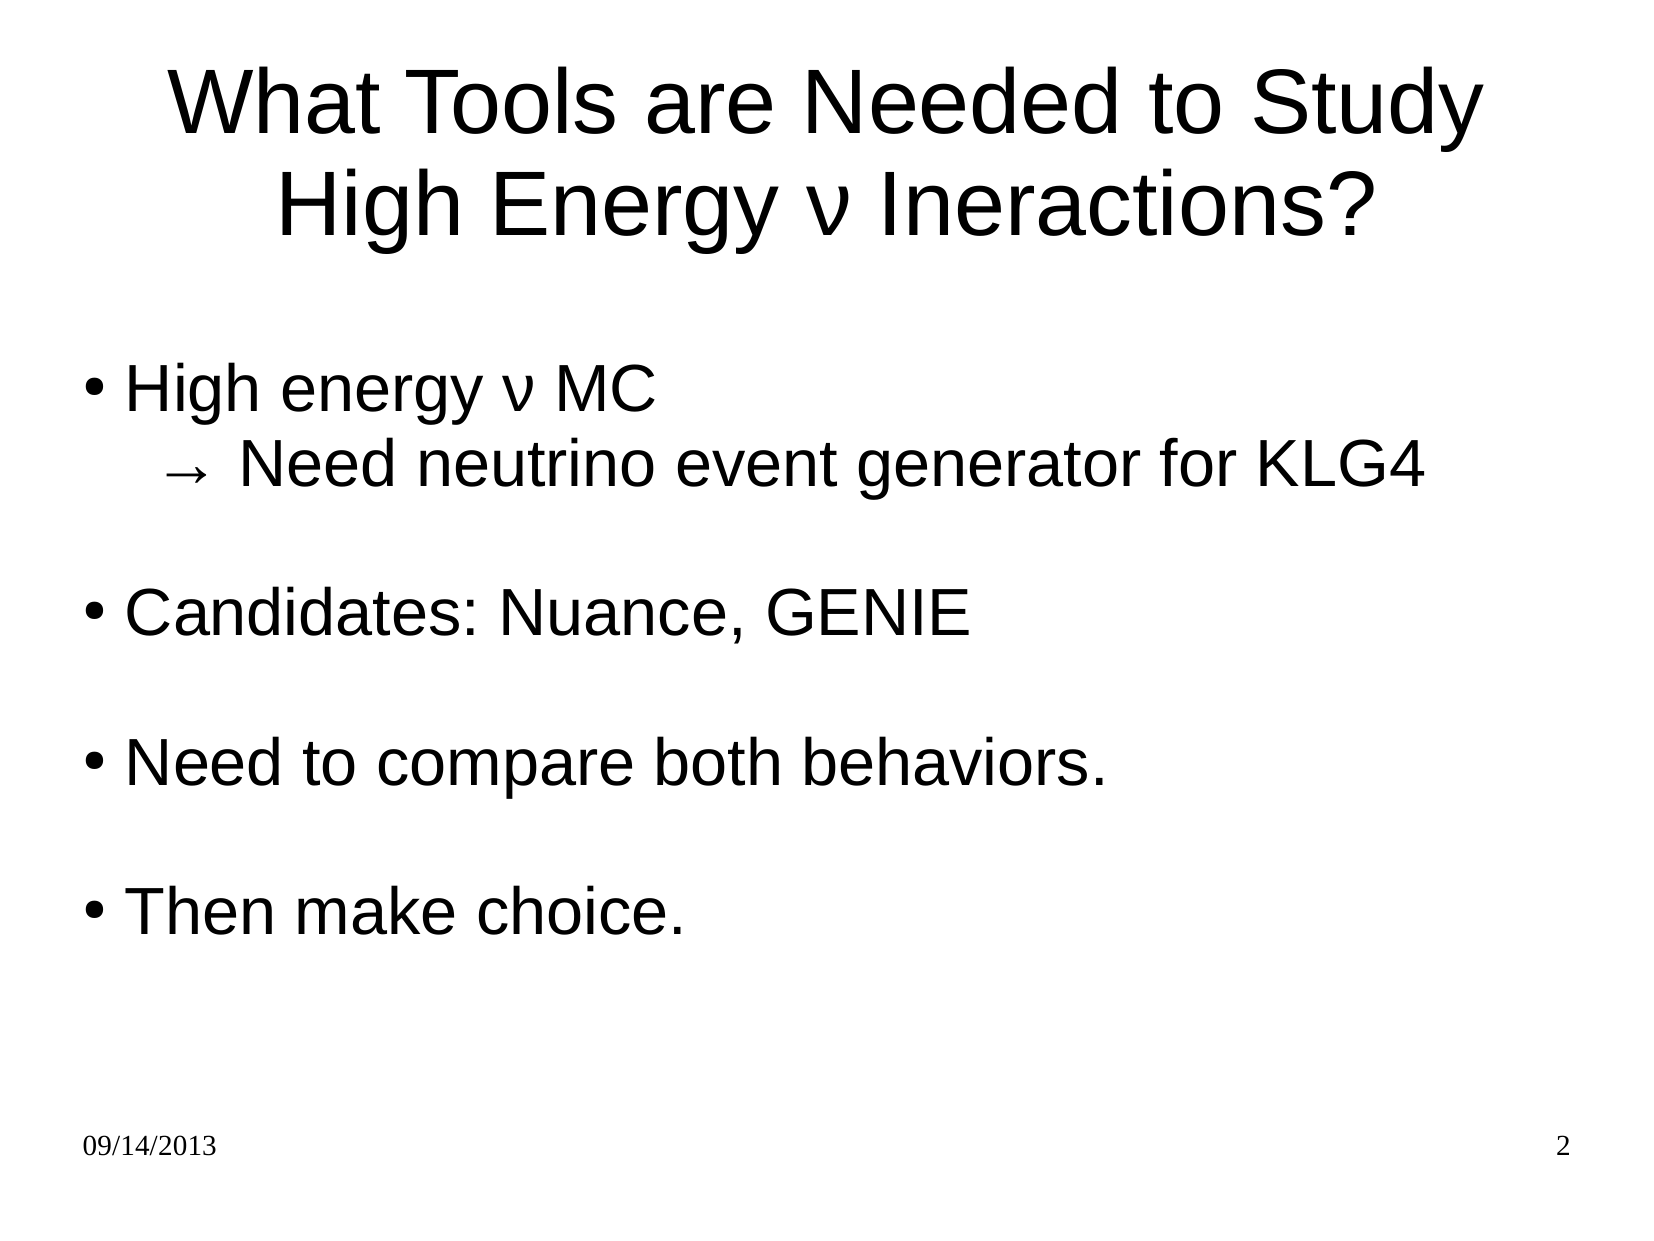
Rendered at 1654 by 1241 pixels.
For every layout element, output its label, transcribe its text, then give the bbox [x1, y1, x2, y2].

title What Tools are Needed to Study High Energy ν Ineractions? [82, 49, 1571, 257]
subtitle High energy ν MC → Need neutrino event generator for KLG4 Candidates: Nuance, GENIE Need to compare both behaviors. Then make choice. [82, 290, 1538, 1010]
